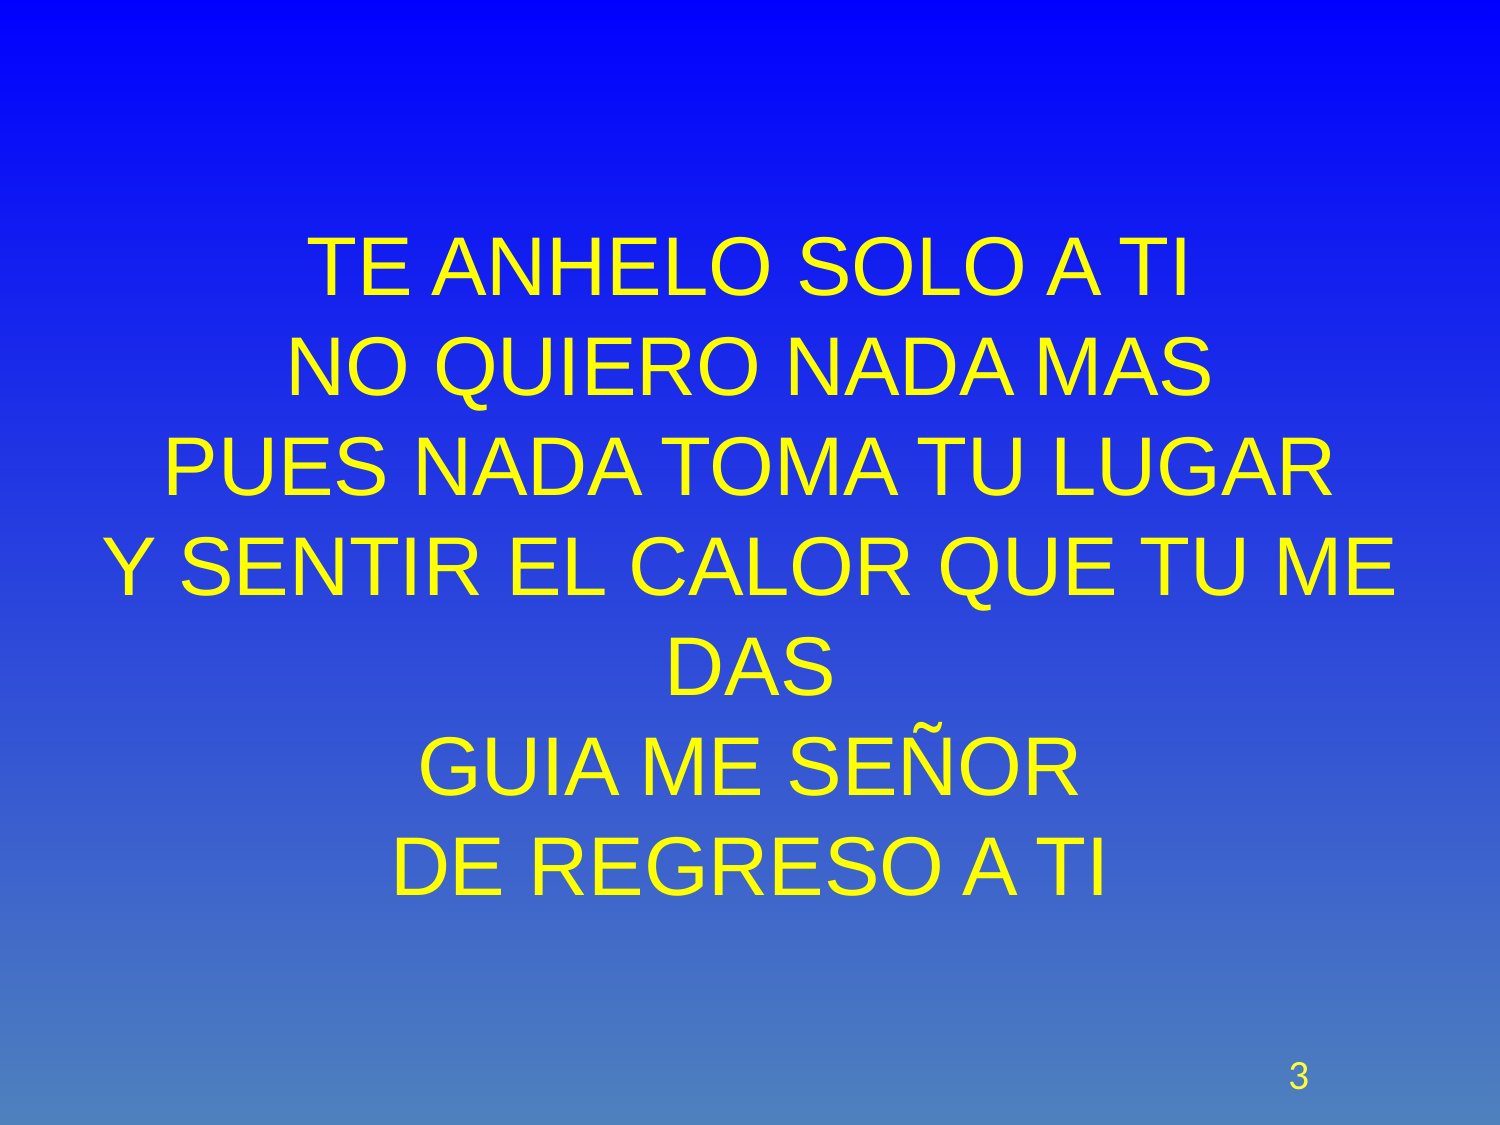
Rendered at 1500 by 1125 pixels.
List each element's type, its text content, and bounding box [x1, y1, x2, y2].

title TE ANHELO SOLO A TI NO QUIERO NADA MAS PUES NADA TOMA TU LUGAR Y SENTIR EL CALOR QUE TU ME DAS GUIA ME SEÑOR DE REGRESO A TI [75, 468, 1426, 657]
text_box <número> [974, 1042, 1325, 1103]
